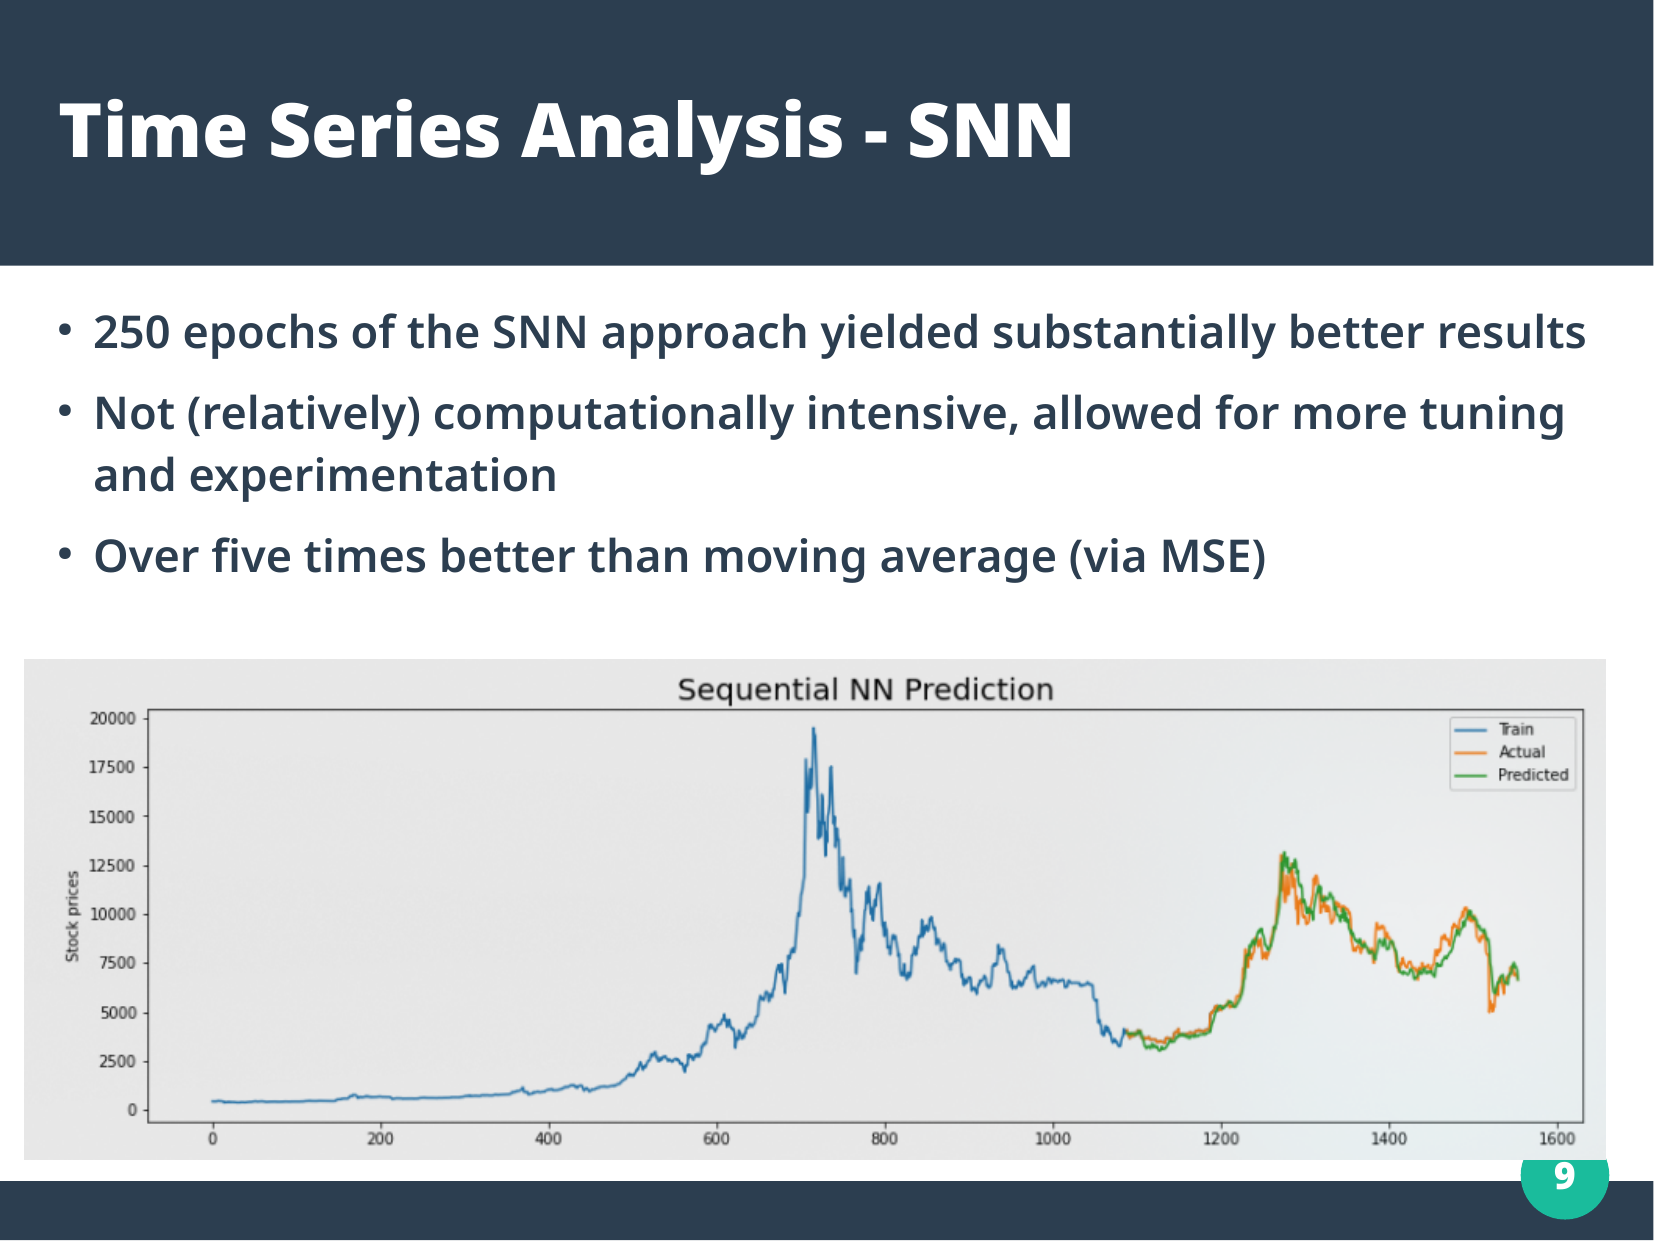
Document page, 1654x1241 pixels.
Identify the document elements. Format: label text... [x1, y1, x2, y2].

list 250 epochs of the SNN approach yielded substantially better results Not (relatively) computationally intensive, allowed for more tuning and experimentation Over five times better than moving average (via MSE) [45, 300, 1606, 646]
picture [24, 659, 1606, 1160]
title Time Series Analysis - SNN [59, 49, 1595, 207]
